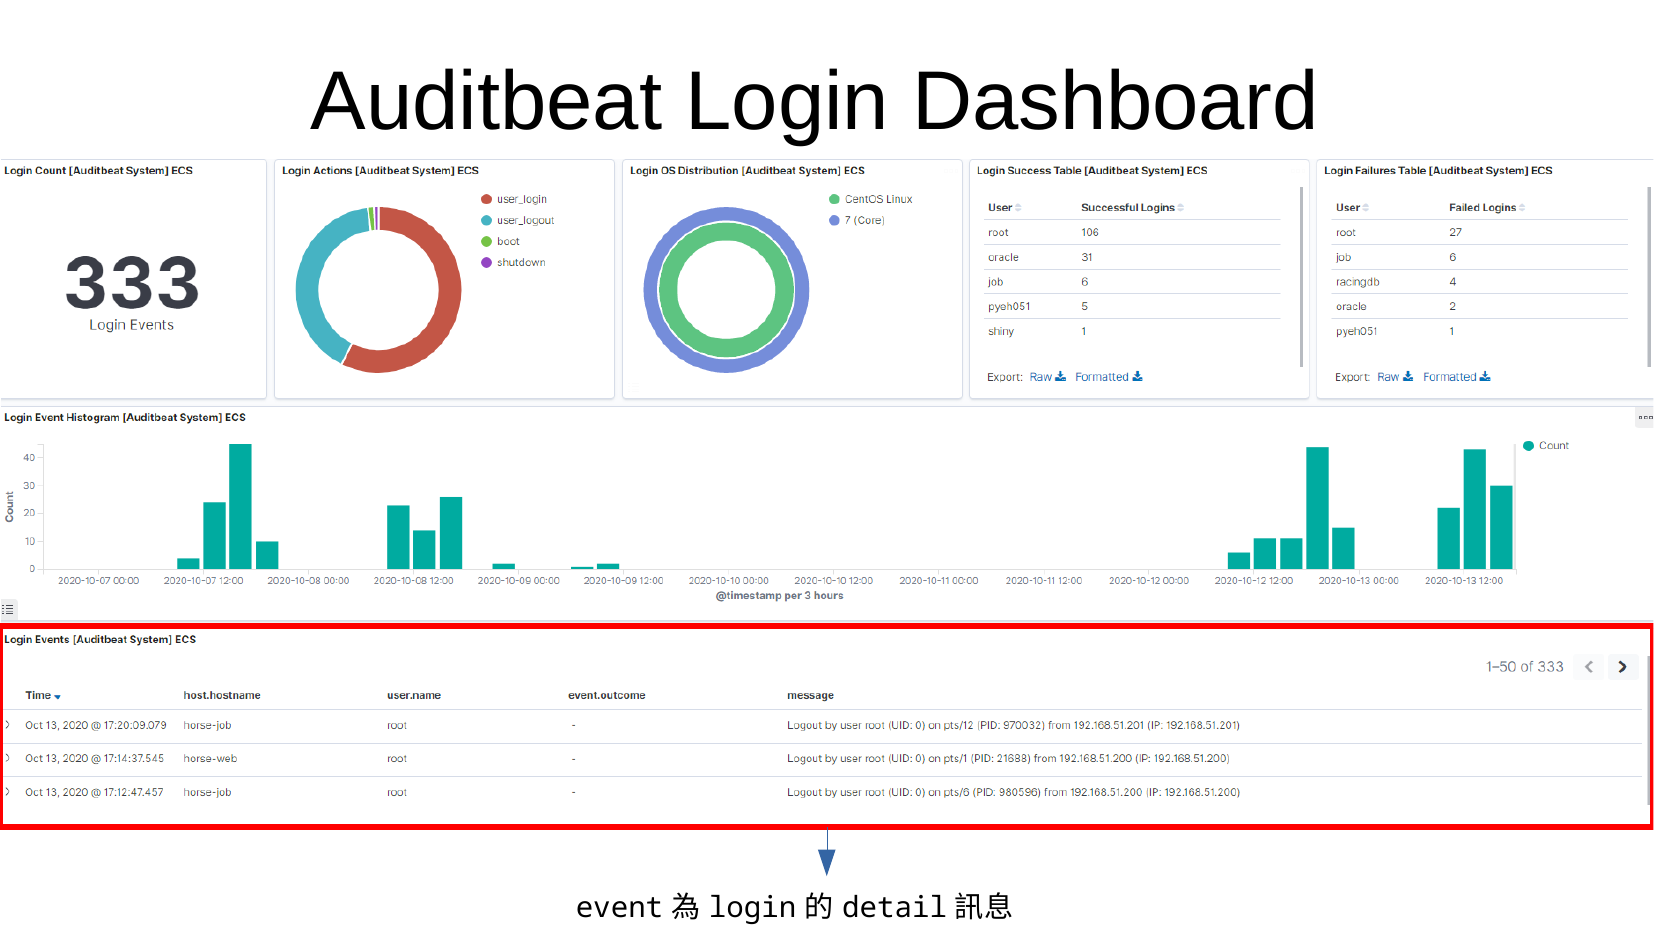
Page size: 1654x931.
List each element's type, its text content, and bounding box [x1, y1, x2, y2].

picture [1, 159, 1654, 623]
text_box event為login的detail訊息 [561, 876, 1093, 926]
text_box Auditbeat Login Dashboard [47, 47, 1607, 159]
picture [3, 629, 1650, 805]
